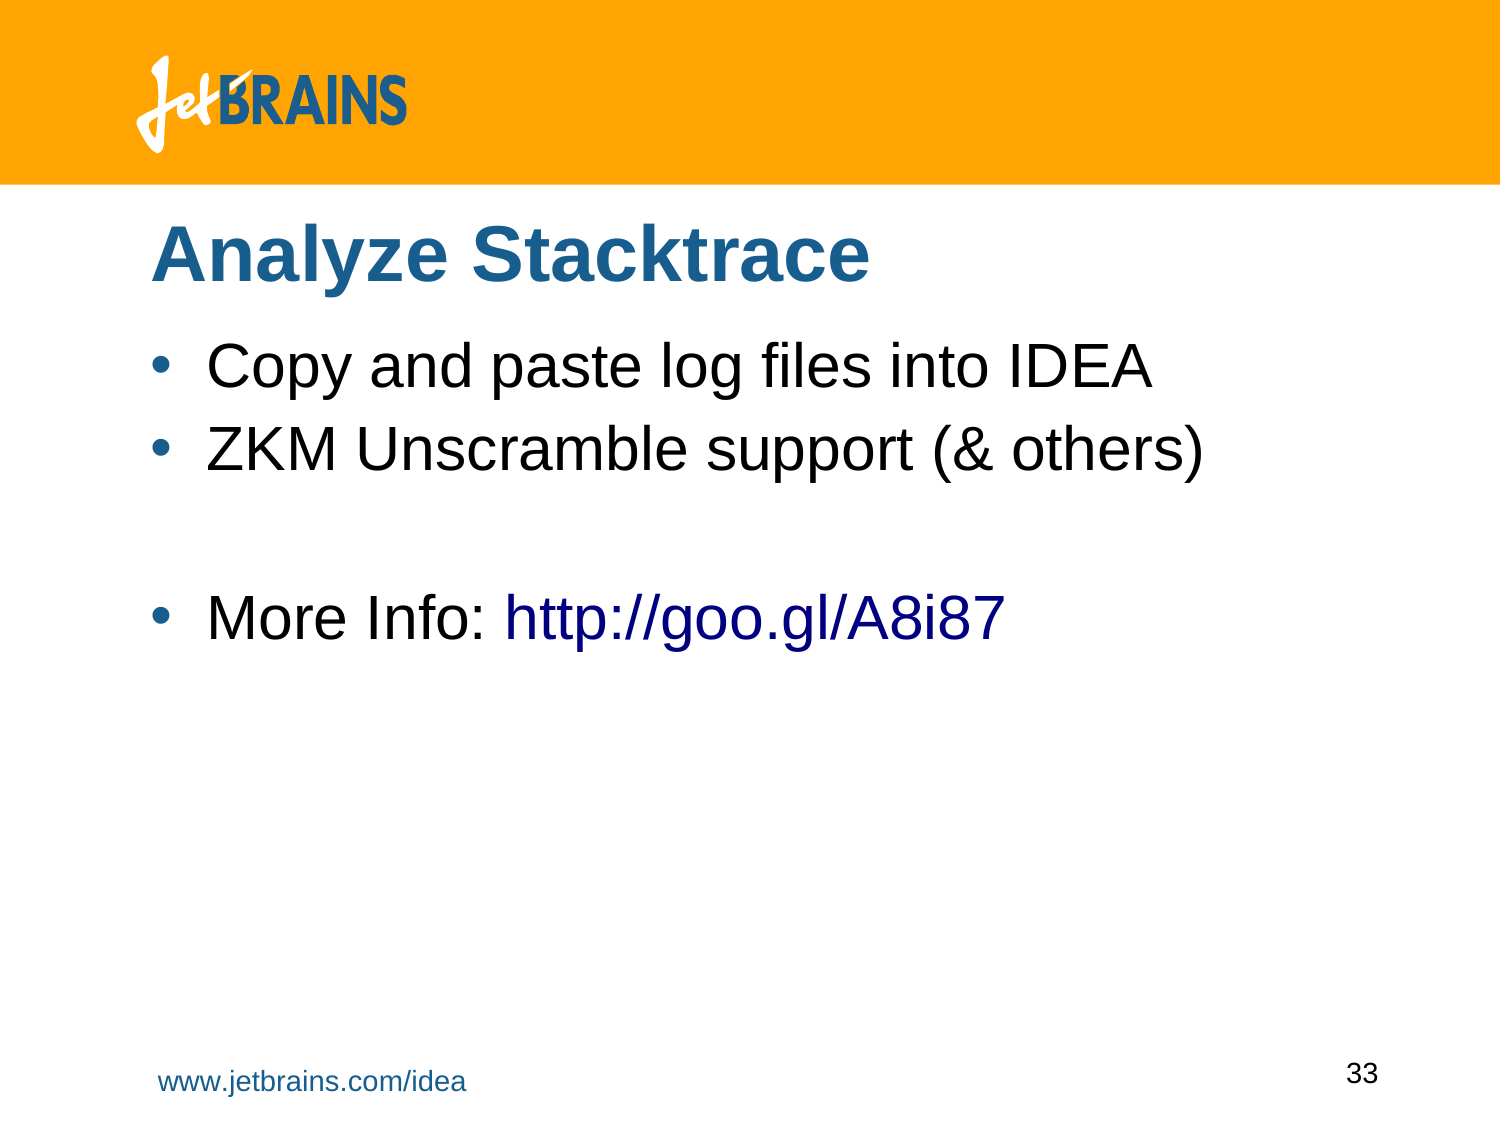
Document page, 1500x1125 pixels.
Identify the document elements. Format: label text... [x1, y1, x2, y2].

list Copy and paste log files into IDEA ZKM Unscramble support (& others) More Info: http://goo.gl/A8i87 [135, 326, 1377, 1069]
title Analyze Stacktrace [135, 194, 1377, 305]
